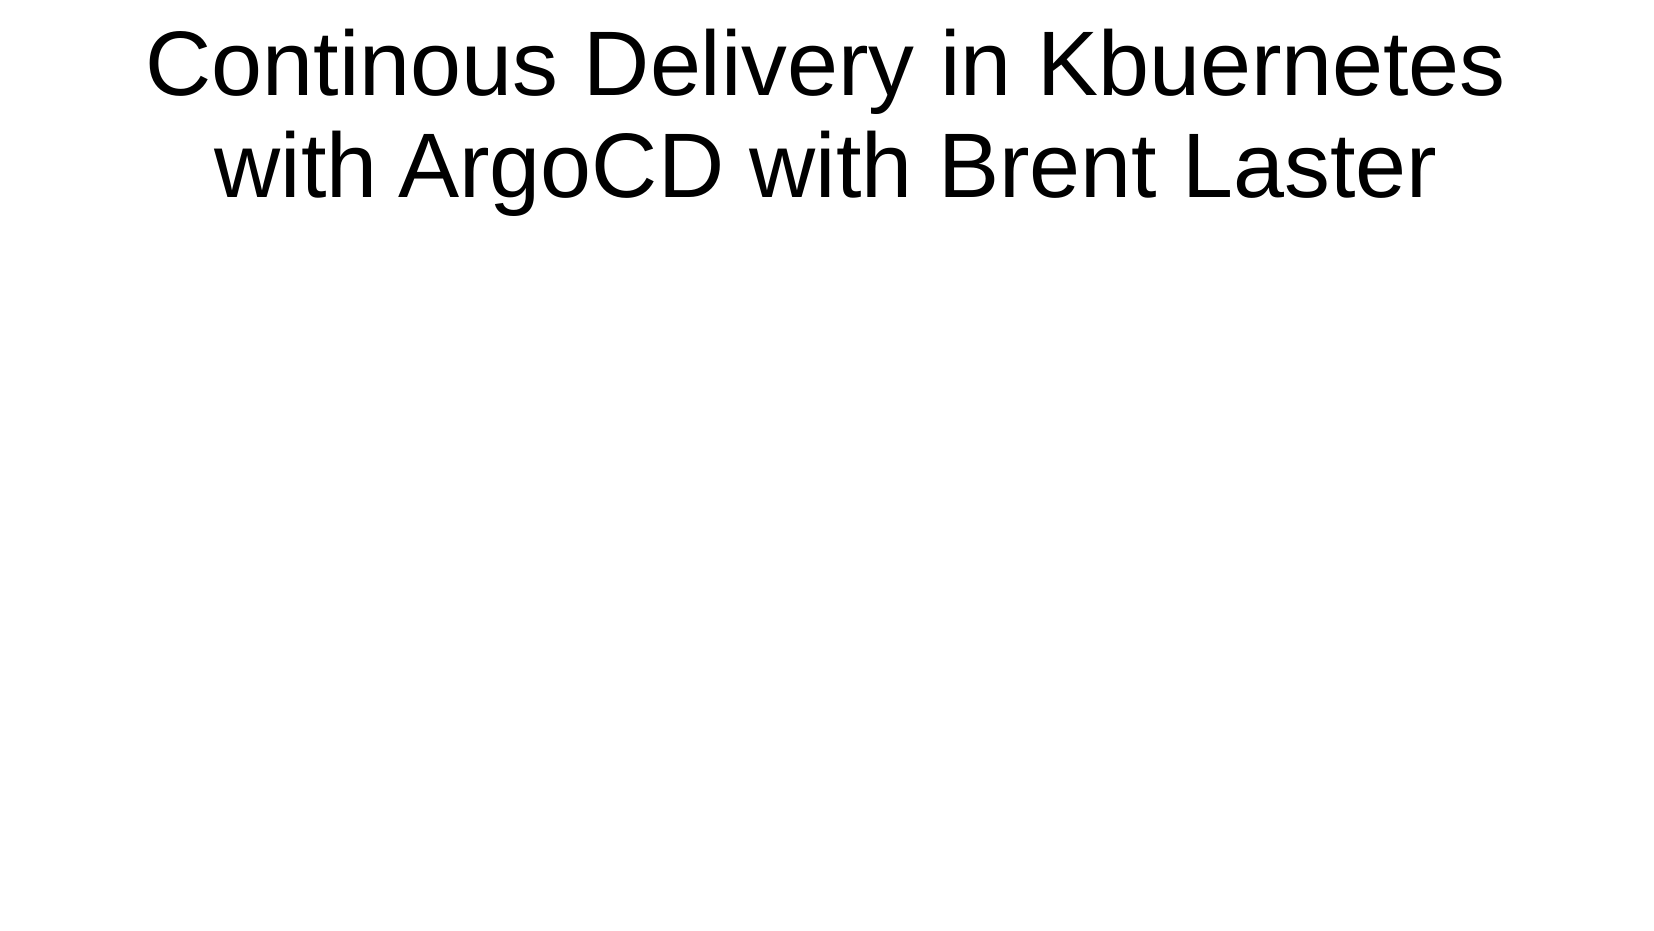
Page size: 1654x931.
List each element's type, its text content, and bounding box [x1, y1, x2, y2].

title Continous Delivery in Kbuernetes with ArgoCD with Brent Laster [82, 12, 1571, 218]
